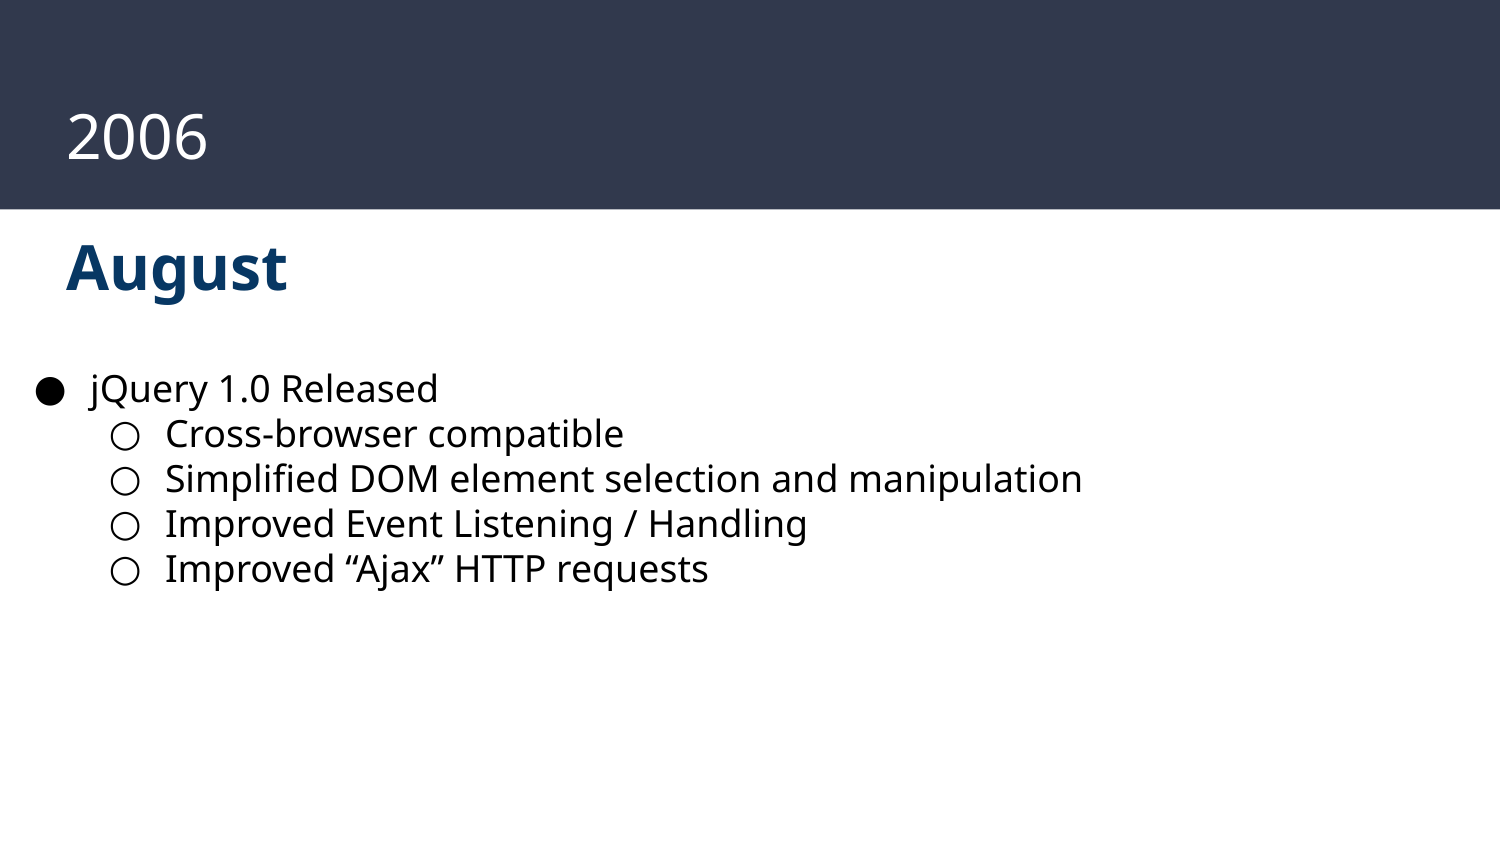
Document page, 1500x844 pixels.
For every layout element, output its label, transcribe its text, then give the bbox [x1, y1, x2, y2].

title 2006 [51, 82, 1449, 185]
text_box jQuery 1.0 Released Cross-browser compatible Simplified DOM element selection and manipulation Improved Event Listening / Handling Improved “Ajax” HTTP requests [0, 314, 1489, 716]
text_box August [51, 212, 1435, 315]
